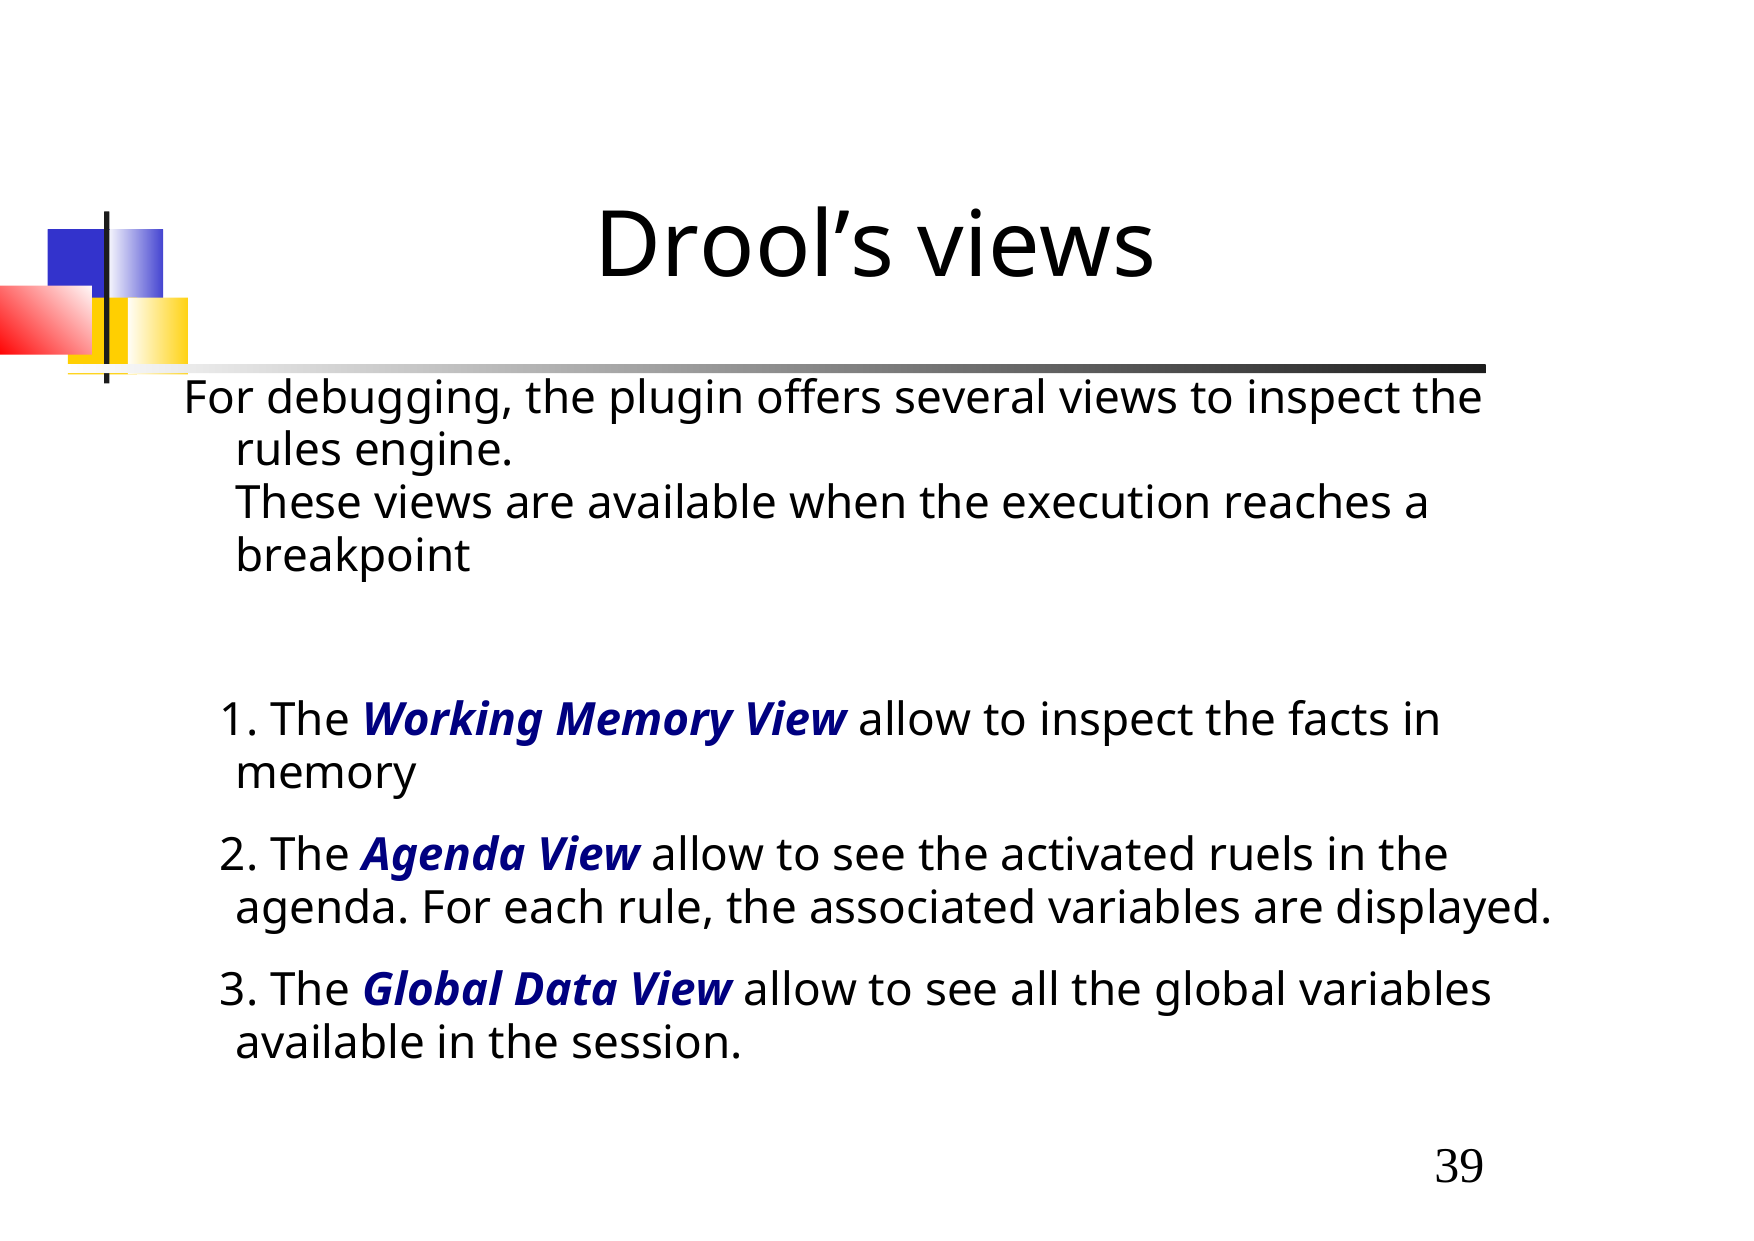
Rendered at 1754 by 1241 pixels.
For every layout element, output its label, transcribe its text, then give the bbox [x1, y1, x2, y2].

list For debugging, the plugin offers several views to inspect the rules engine. These views are available when the execution reaches a breakpoint 1. The Working Memory View allow to inspect the facts in memory 2. The Agenda View allow to see the activated ruels in the agenda. For each rule, the associated variables are displayed. 3. The Global Data View allow to see all the global variables available in the session. [179, 371, 1572, 1125]
title Drool’s views [179, 147, 1572, 344]
